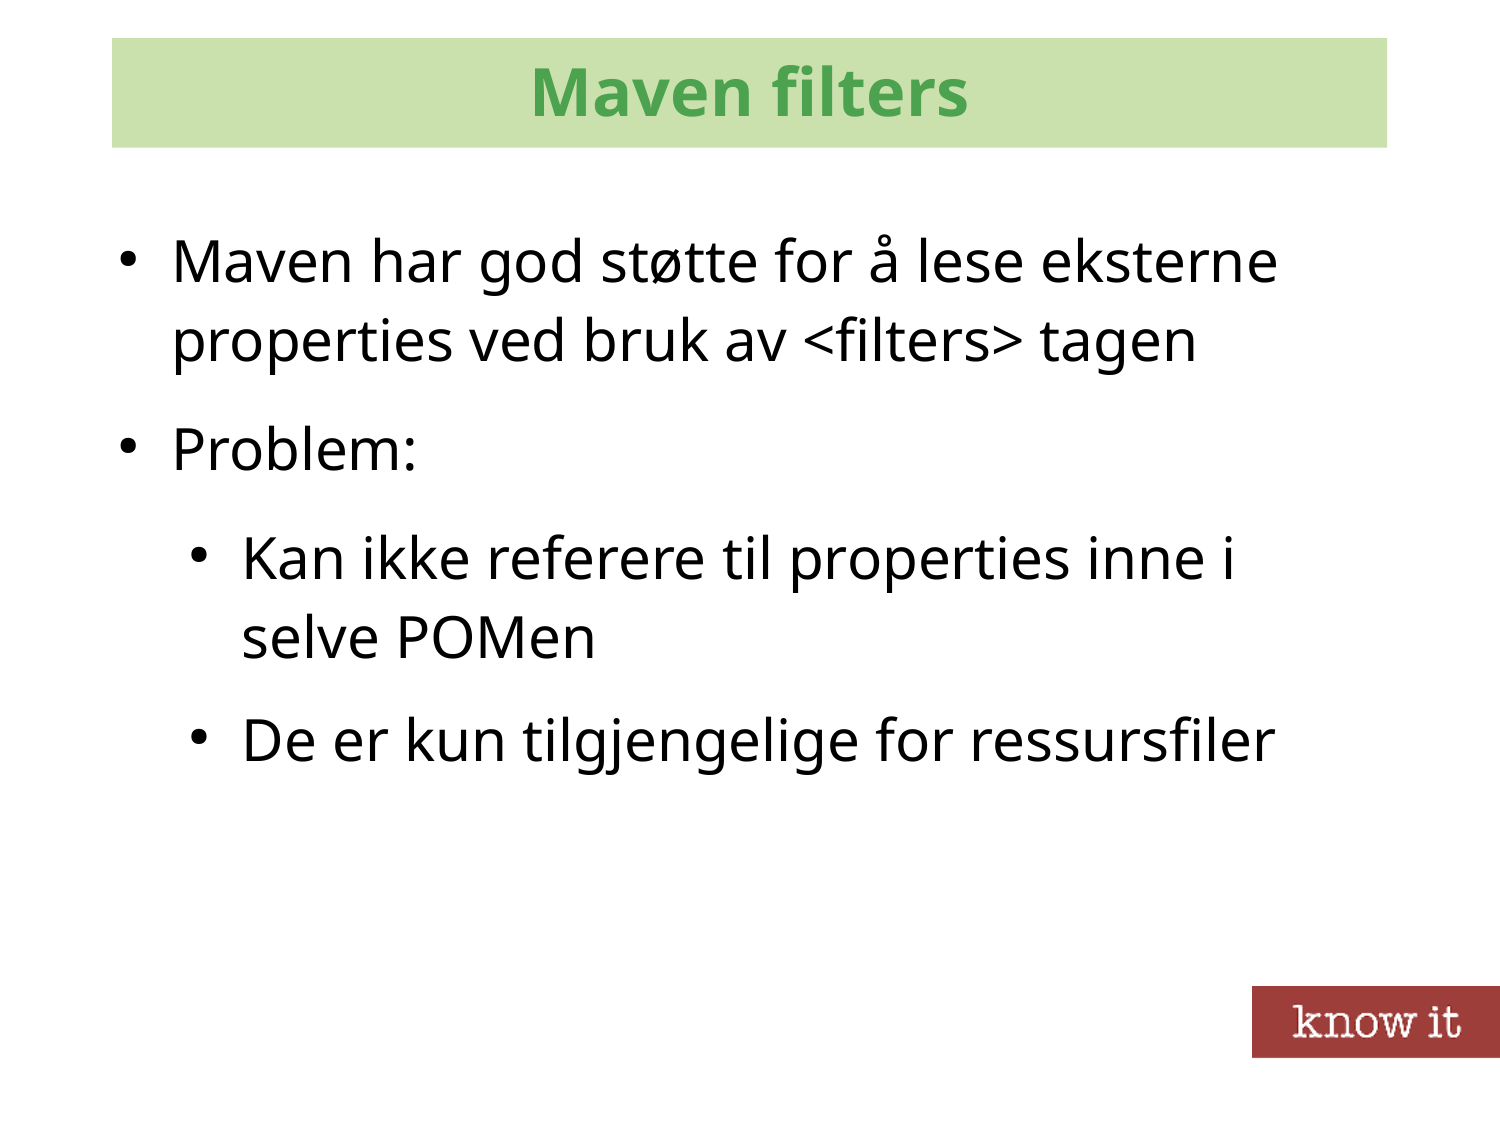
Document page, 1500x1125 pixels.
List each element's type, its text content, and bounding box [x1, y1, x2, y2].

text_box Maven filters [112, 38, 1388, 148]
picture [1252, 986, 1500, 1058]
list Maven har god støtte for å lese eksterne properties ved bruk av <filters> tagen Problem: Kan ikke referere til properties inne i selve POMen De er kun tilgjengelige for ressursfiler [100, 220, 1360, 935]
